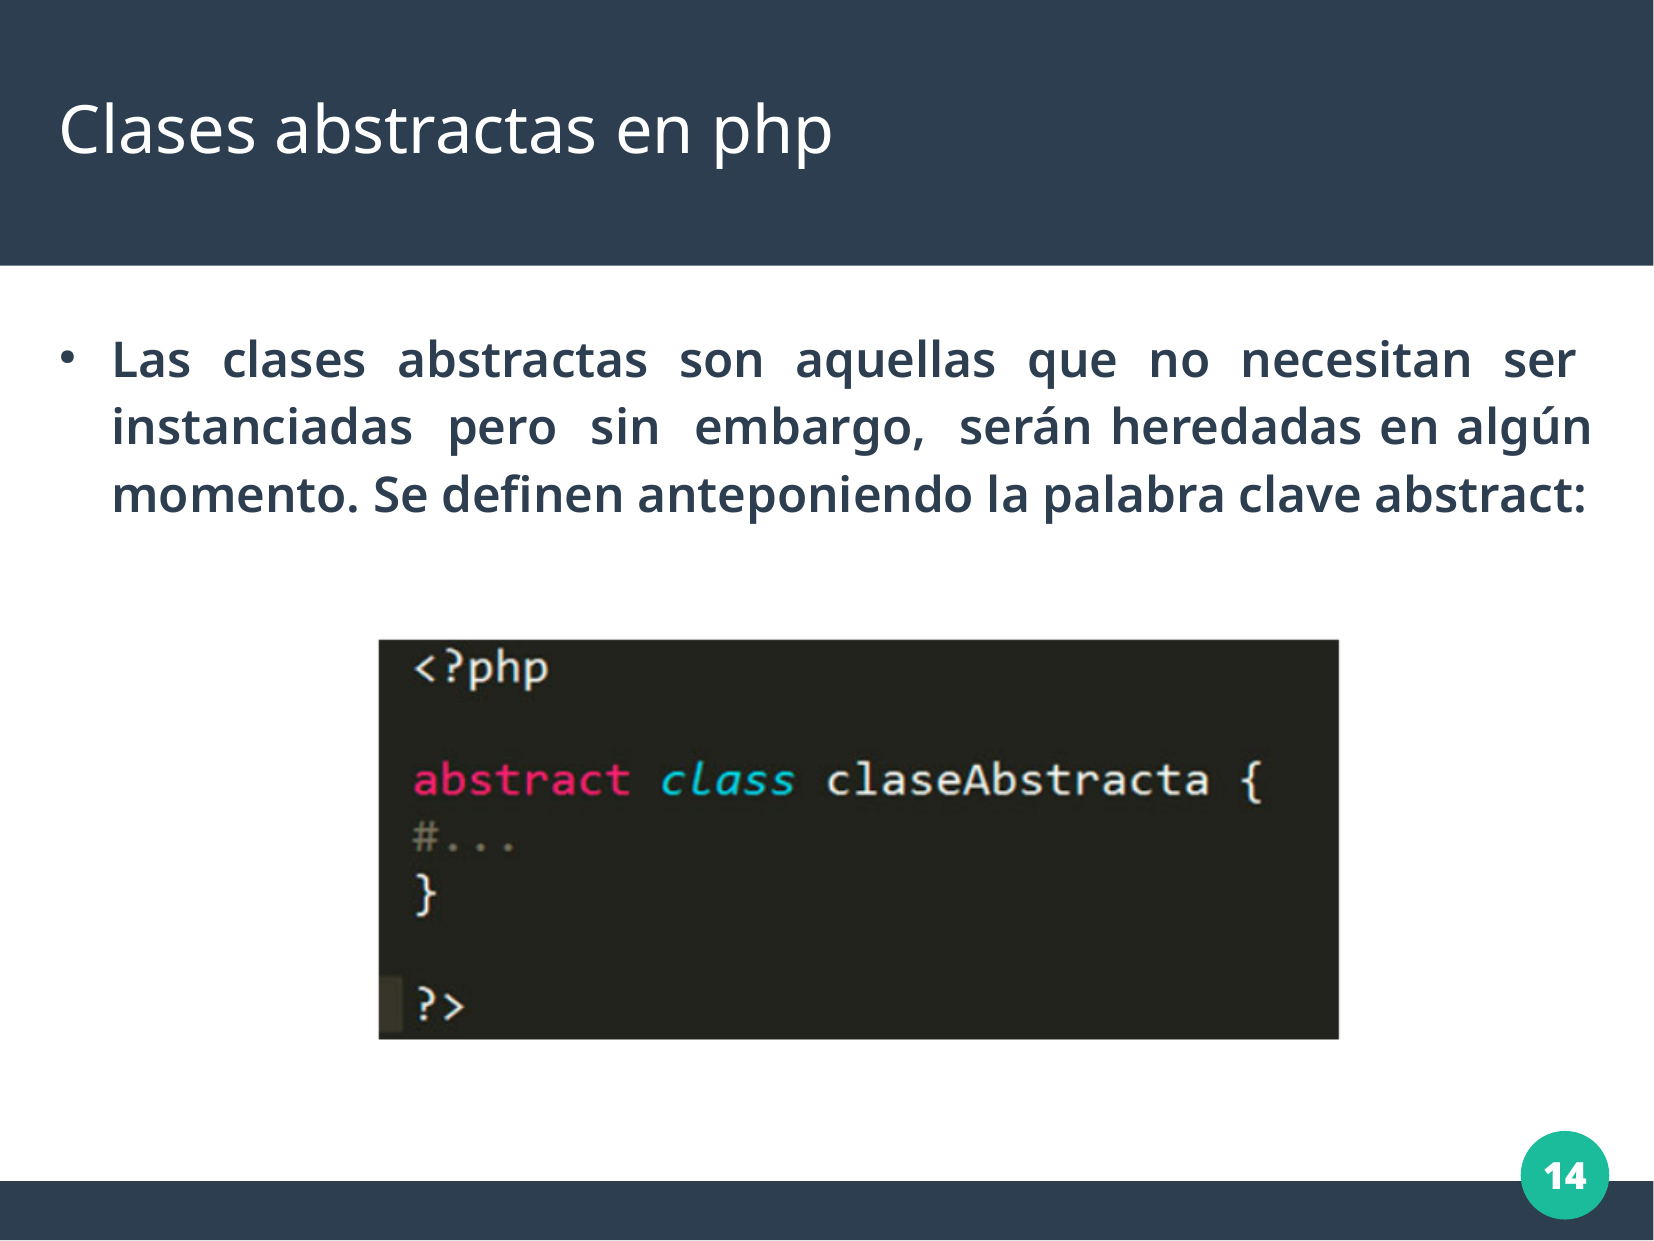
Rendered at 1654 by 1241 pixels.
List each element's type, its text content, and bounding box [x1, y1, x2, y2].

picture [376, 637, 1347, 1046]
title Clases abstractas en php [59, 49, 1595, 207]
list Las clases abstractas son aquellas que no necesitan ser instanciadas pero sin embargo, serán heredadas en algún momento. Se definen anteponiendo la palabra clave abstract: [59, 324, 1595, 579]
